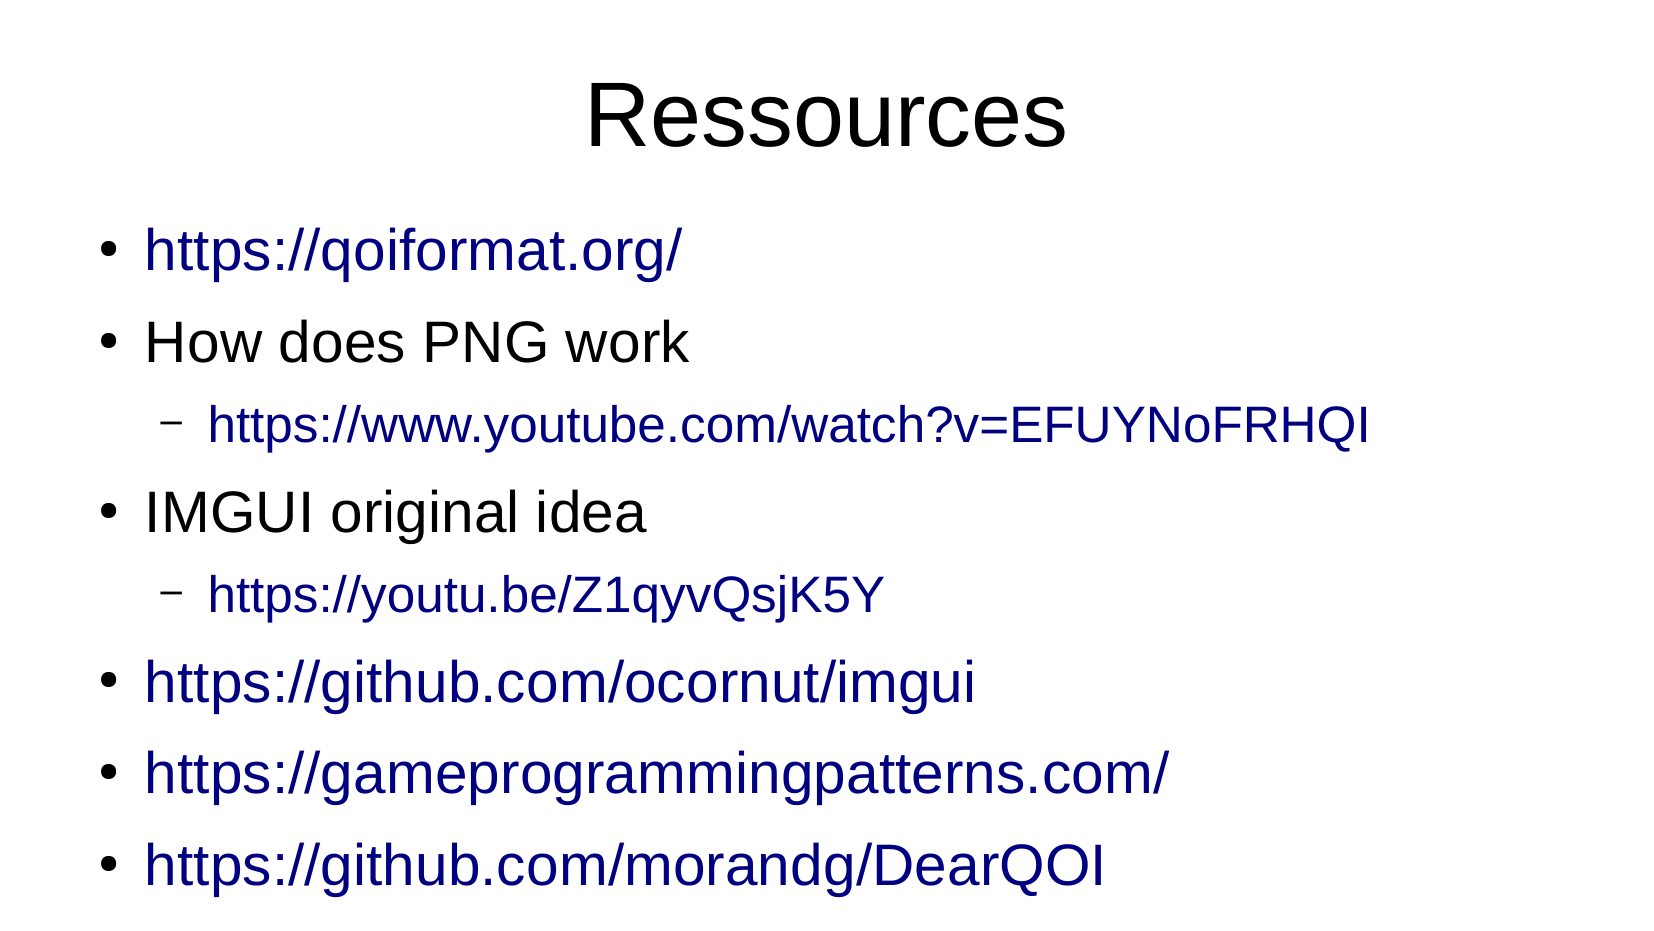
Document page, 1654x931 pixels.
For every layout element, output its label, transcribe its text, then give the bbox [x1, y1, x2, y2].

list https://qoiformat.org/ How does PNG work https://www.youtube.com/watch?v=EFUYNoFRHQI IMGUI original idea https://youtu.be/Z1qyvQsjK5Y https://github.com/ocornut/imgui https://gameprogrammingpatterns.com/ https://github.com/morandg/DearQOI [82, 217, 1571, 901]
title Ressources [82, 37, 1571, 193]
